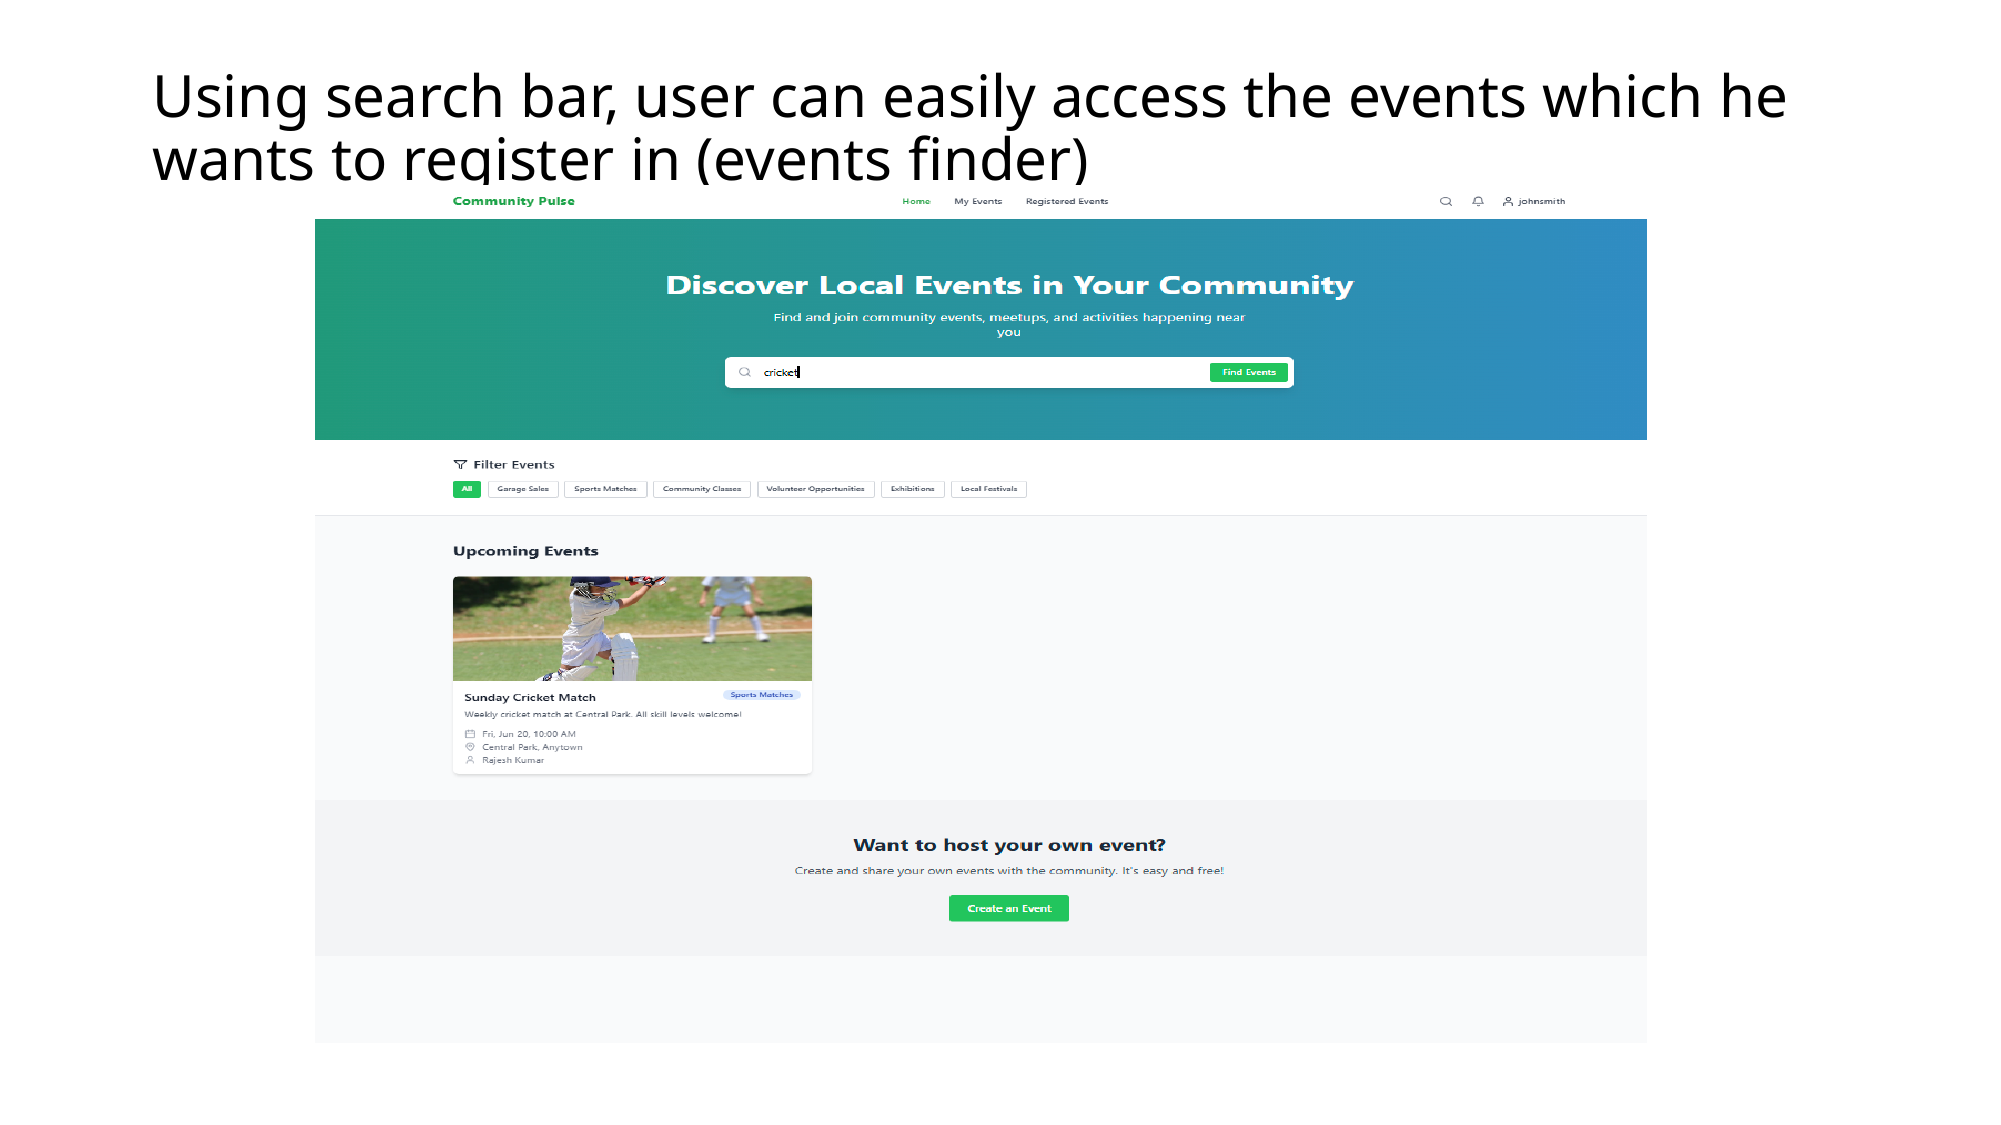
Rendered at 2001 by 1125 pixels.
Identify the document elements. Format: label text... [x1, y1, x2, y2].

picture [315, 185, 1647, 1043]
title Using search bar, user can easily access the events which he wants to register in (events finder) [137, 59, 1863, 282]
